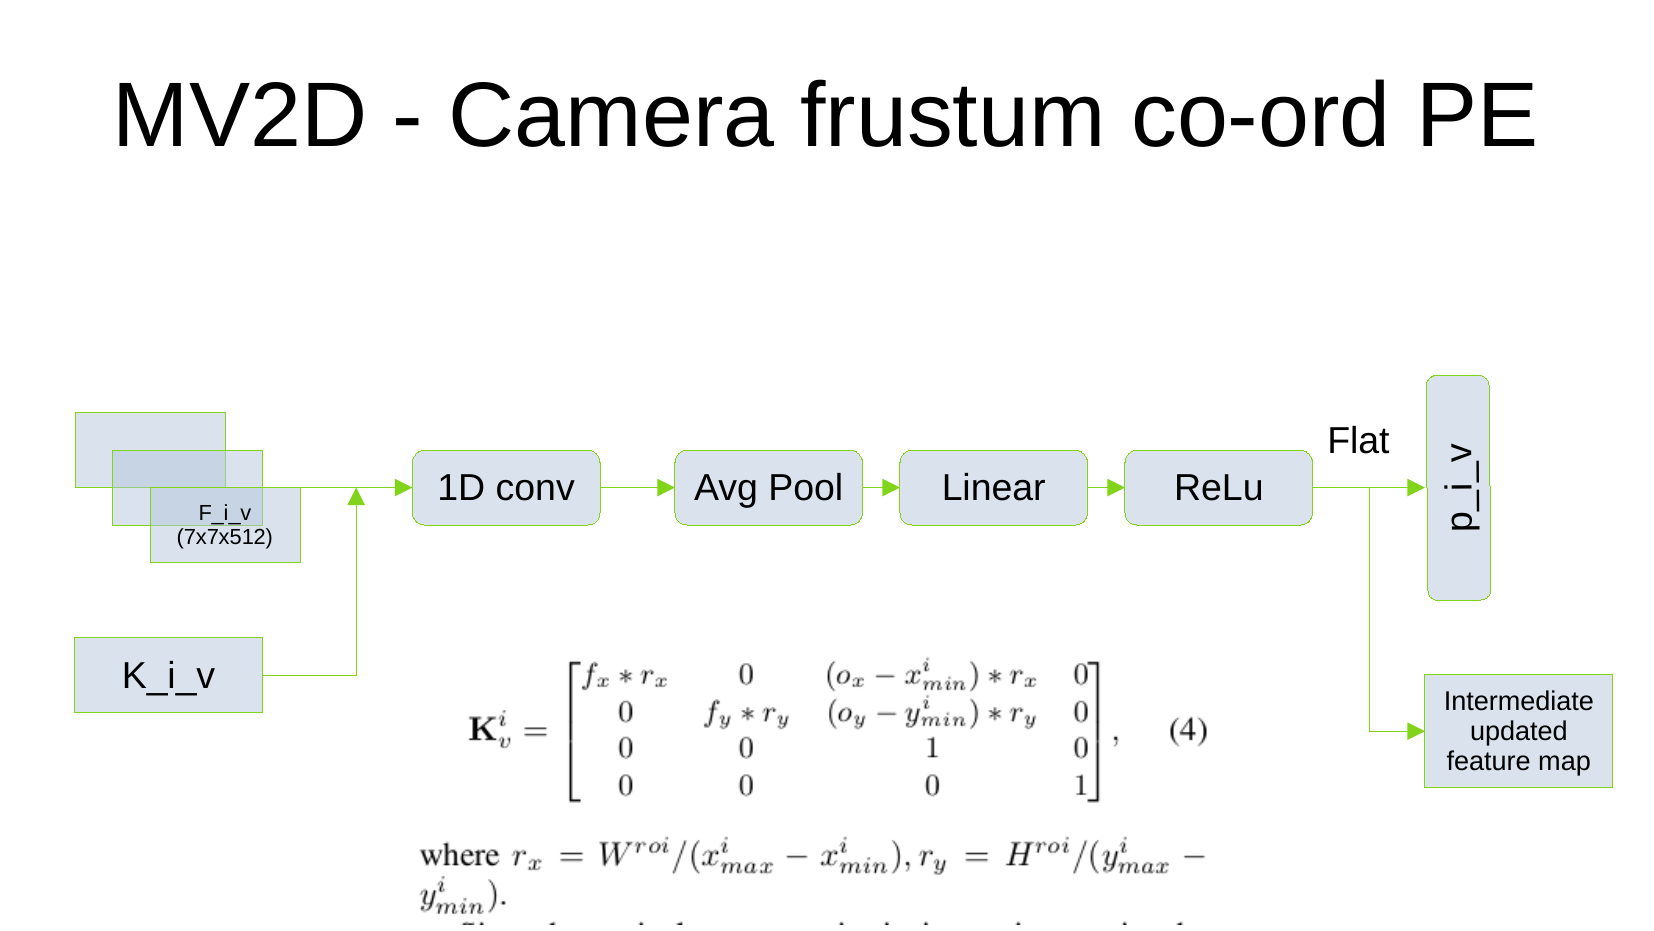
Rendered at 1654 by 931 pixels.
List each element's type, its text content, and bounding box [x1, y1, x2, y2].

text_box K_i_v [74, 637, 263, 713]
text_box Intermediate updated feature map [1424, 674, 1613, 788]
picture [415, 637, 1238, 925]
text_box p_i_v [1426, 375, 1491, 601]
text_box ReLu [1124, 450, 1313, 526]
text_box F_i_v (7x7x512) [150, 487, 301, 563]
text_box Avg Pool [674, 450, 863, 526]
text_box Flat [1312, 412, 1405, 470]
text_box Linear [899, 450, 1088, 526]
text_box [75, 412, 263, 526]
text_box 1D conv [412, 450, 601, 526]
title MV2D - Camera frustum co-ord PE [82, 37, 1571, 193]
